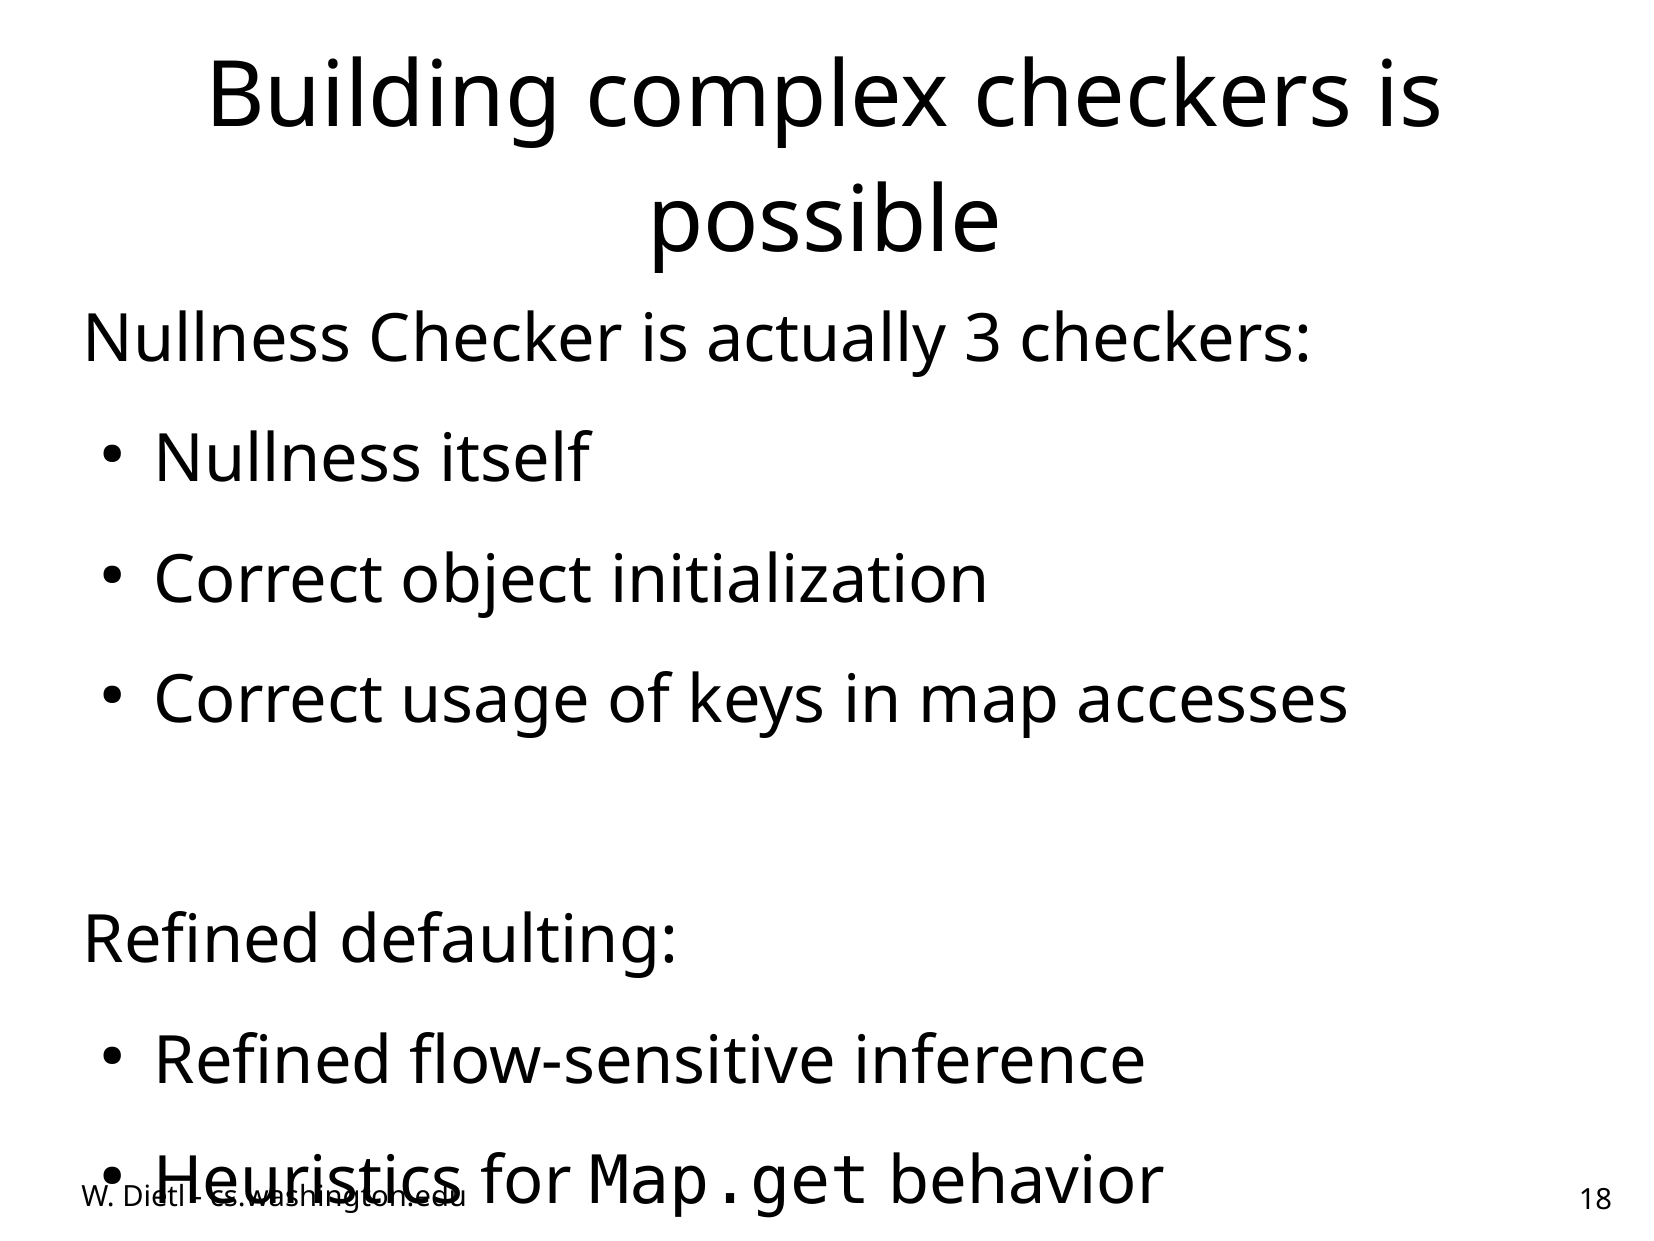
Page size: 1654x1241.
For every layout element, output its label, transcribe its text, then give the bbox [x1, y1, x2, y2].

title Building complex checkers is possible [37, 56, 1613, 250]
list Nullness Checker is actually 3 checkers: Nullness itself Correct object initialization Correct usage of keys in map accesses Refined defaulting: Refined flow-sensitive inference Heuristics for Map.get behavior [82, 290, 1571, 1120]
